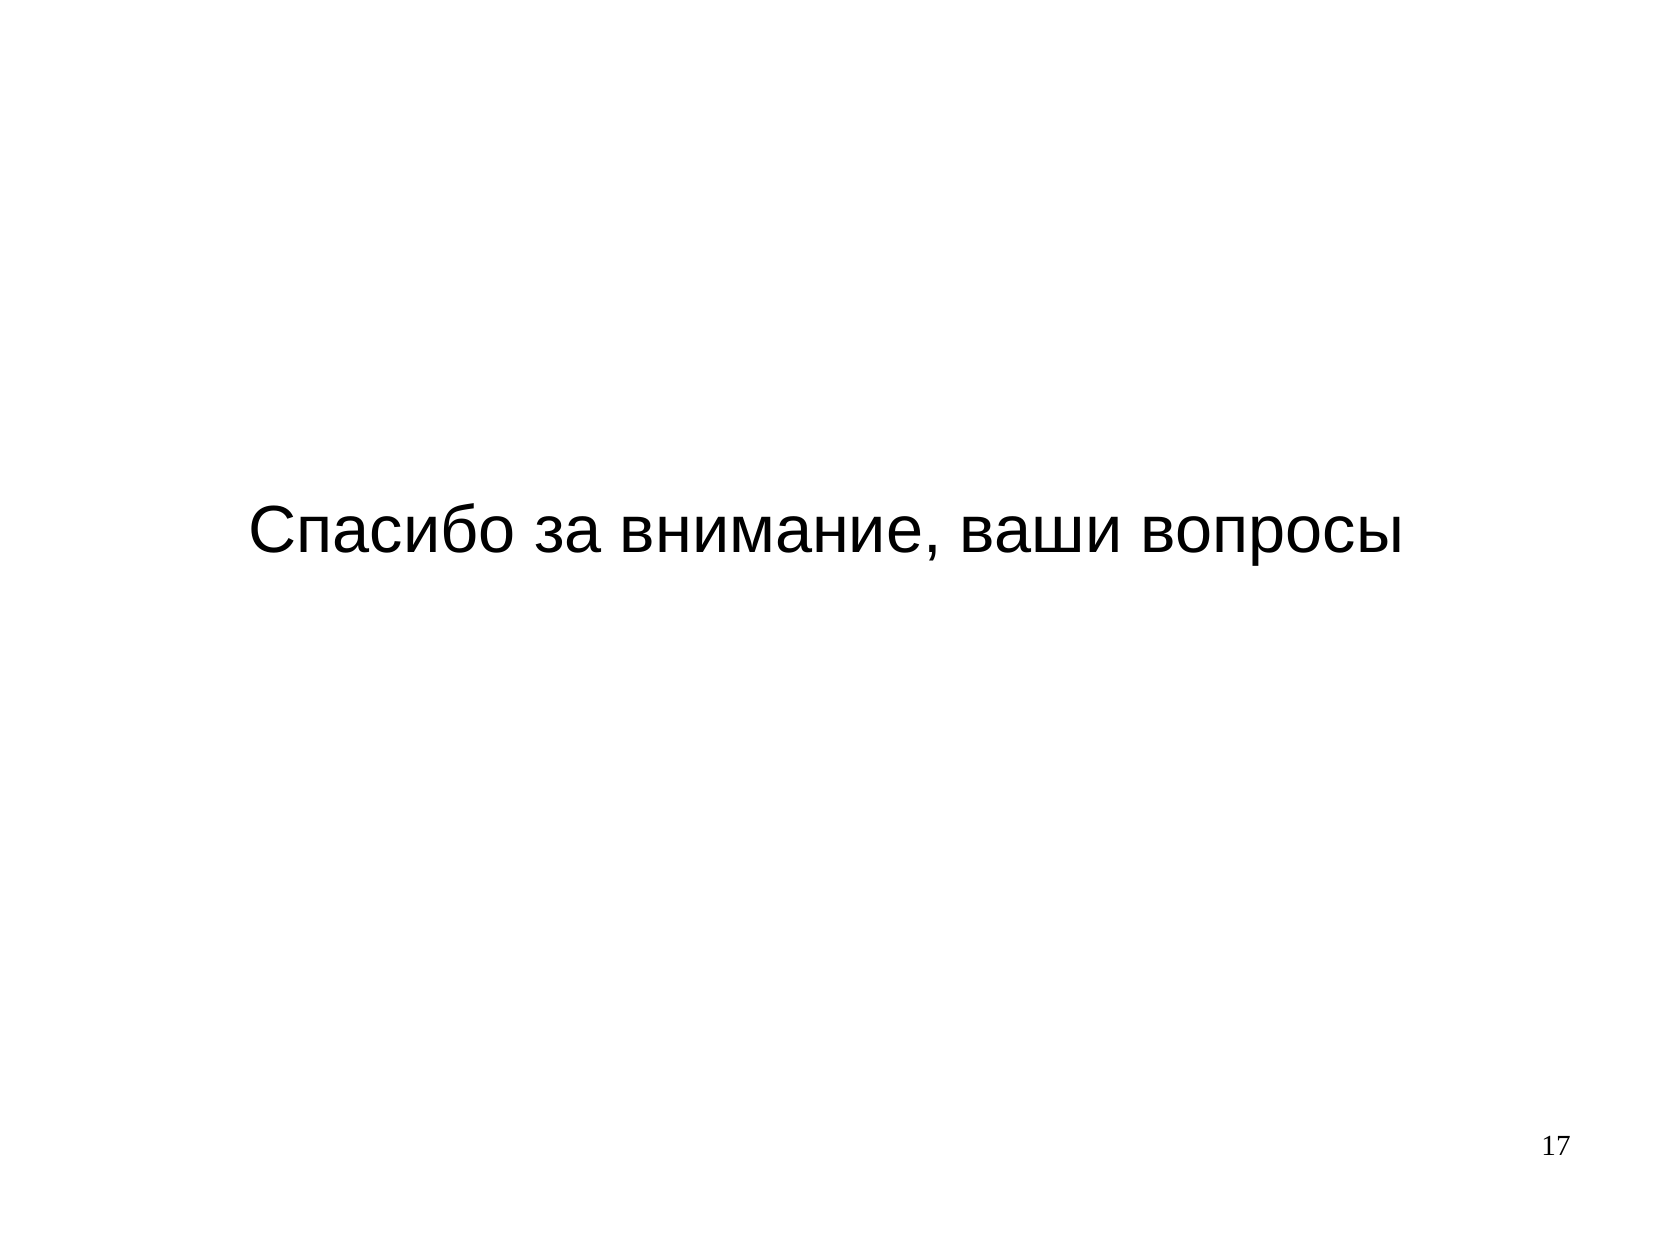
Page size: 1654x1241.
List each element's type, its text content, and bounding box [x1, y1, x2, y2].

subtitle Спасибо за внимание, ваши вопросы [82, 49, 1571, 1010]
